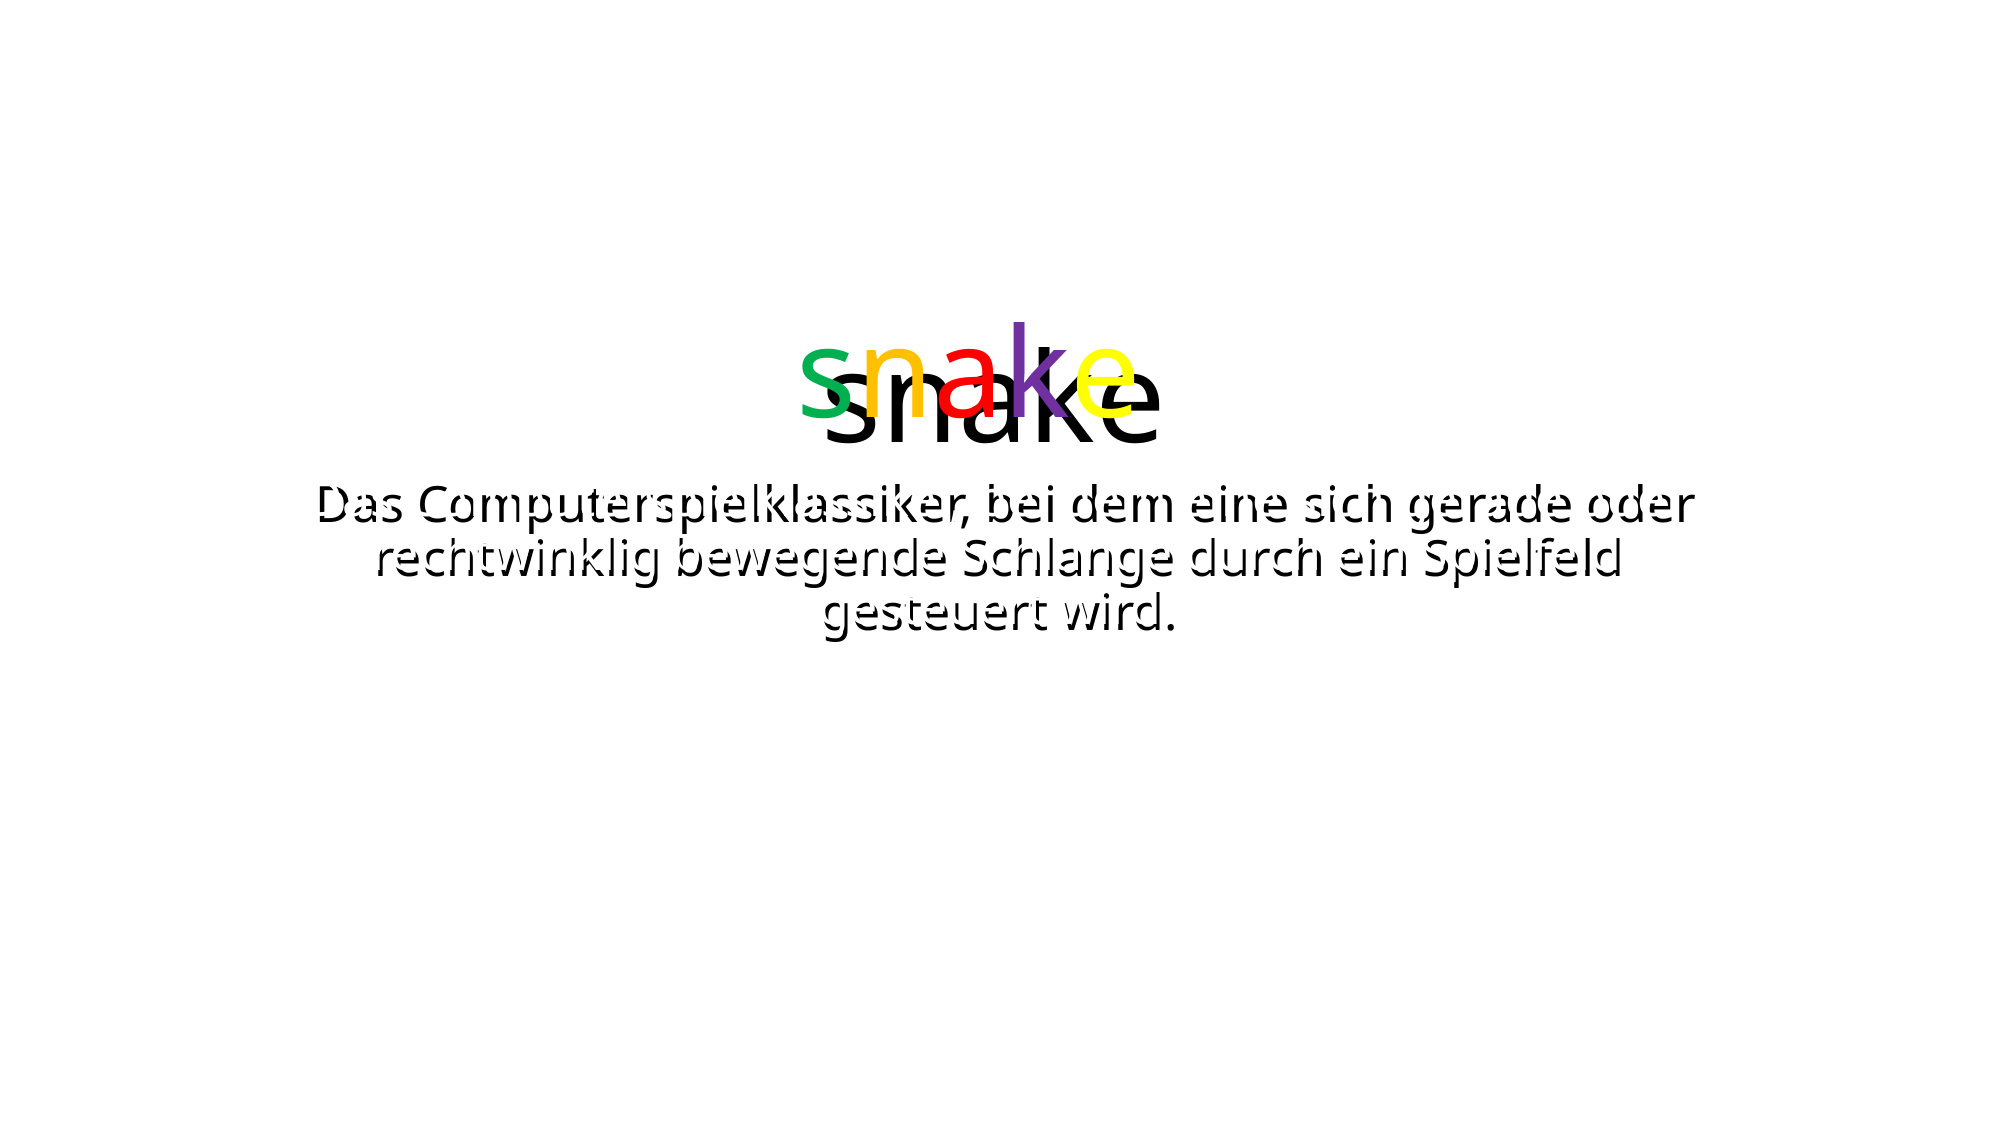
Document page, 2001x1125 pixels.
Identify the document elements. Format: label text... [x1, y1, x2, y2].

title snake [218, 60, 1719, 453]
text_box Das Computerspielklassiker, bei dem eine sich gerade oder rechtwinklig bewegende Schlange durch ein Spielfeld gesteuert wird. [249, 471, 1750, 744]
subtitle Das Computerspielklassiker, bei dem eine sich gerade oder rechtwinklig bewegende Schlange durch ein Spielfeld gesteuert wird. [246, 466, 1747, 738]
text_box snake [243, 85, 1744, 478]
